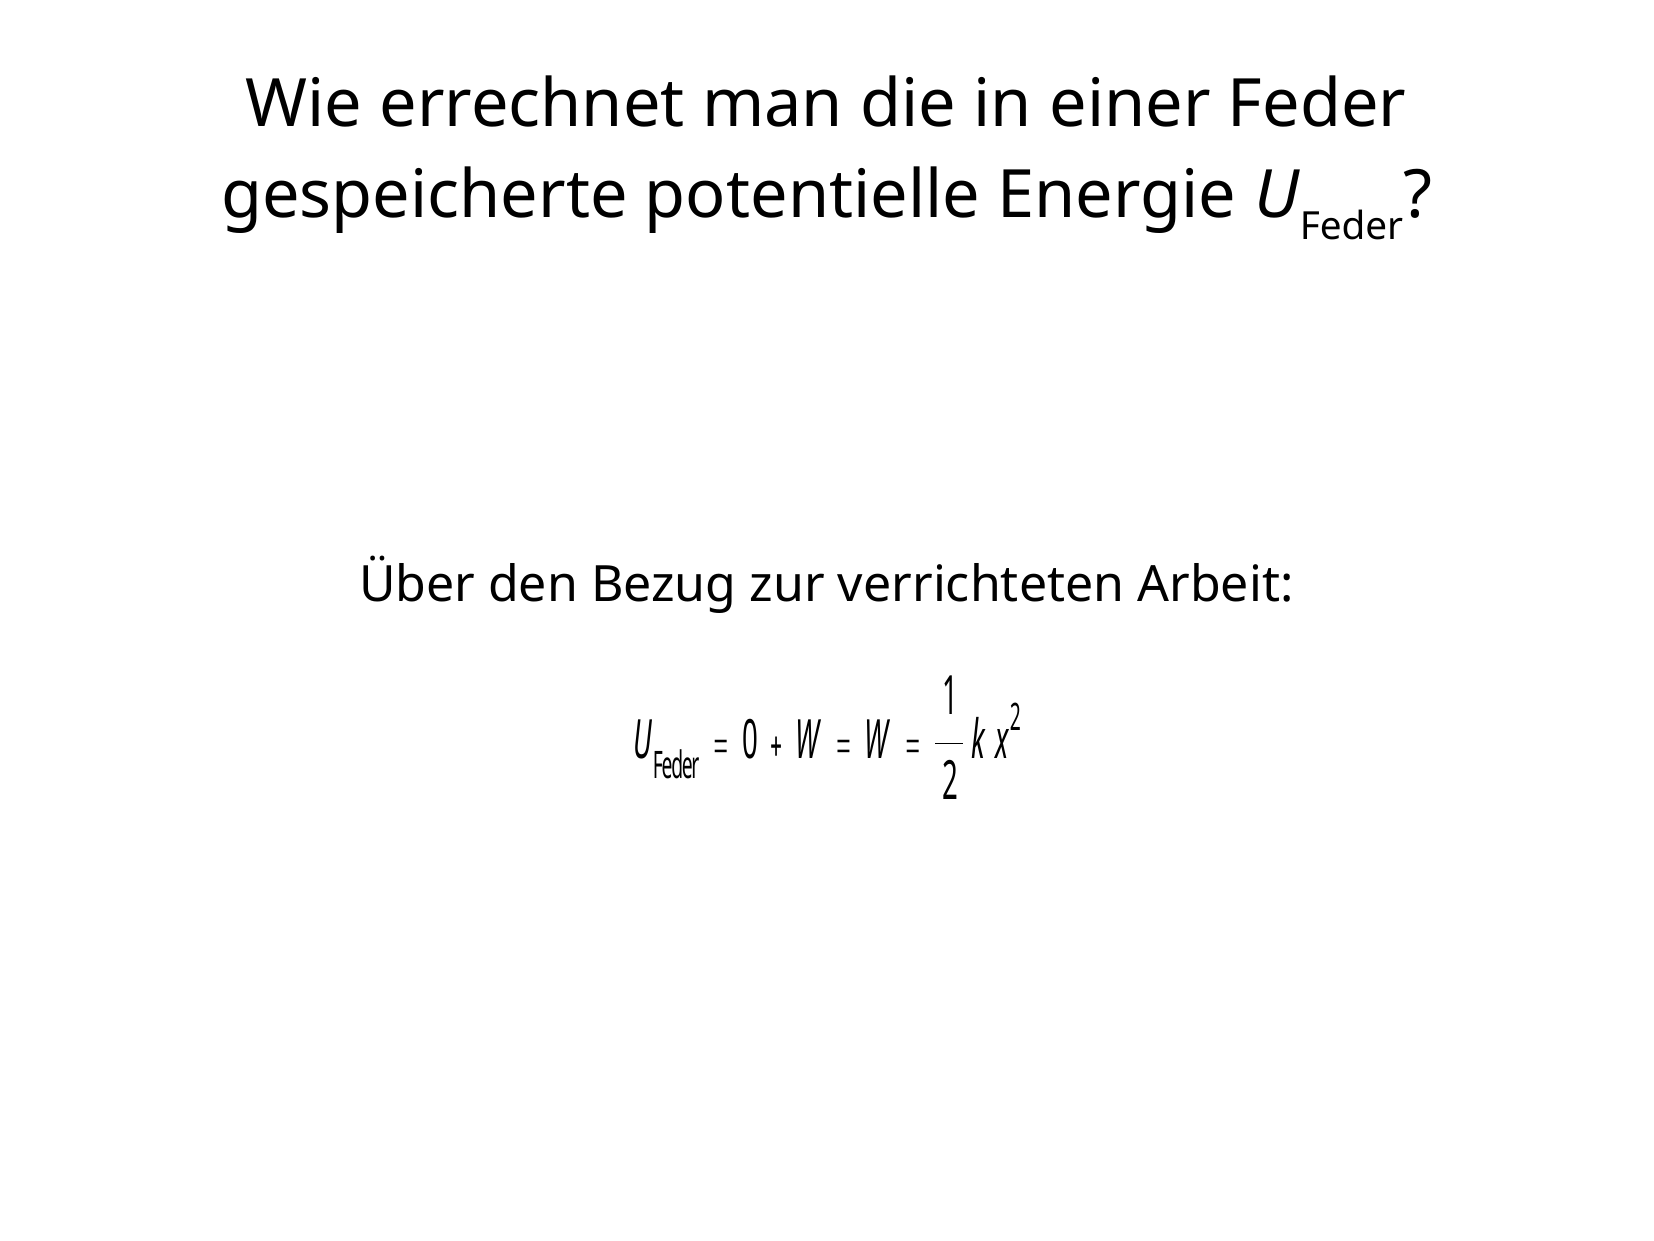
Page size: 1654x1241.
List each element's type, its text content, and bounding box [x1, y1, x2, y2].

title Wie errechnet man die in einer Feder gespeicherte potentielle Energie UFeder? [82, 49, 1571, 257]
chart [630, 663, 1023, 814]
subtitle Über den Bezug zur verrichteten Arbeit: [82, 290, 1571, 1010]
